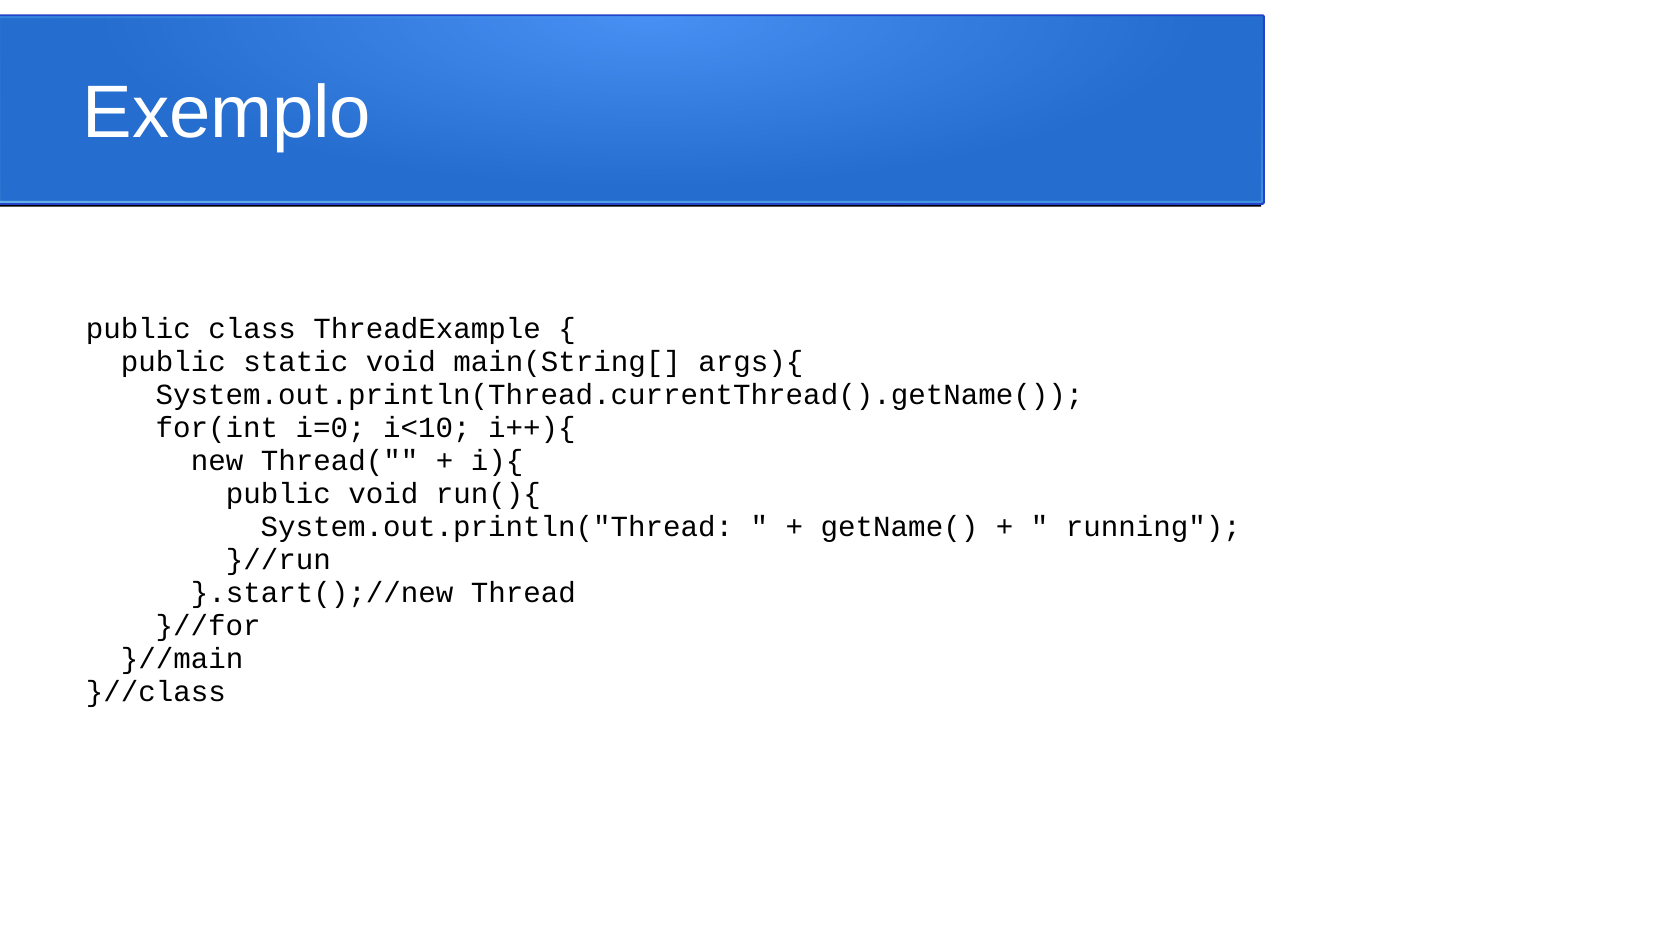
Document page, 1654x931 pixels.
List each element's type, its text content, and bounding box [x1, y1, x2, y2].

text_box public class ThreadExample { public static void main(String[] args){ System.out.println(Thread.currentThread().getName()); for(int i=0; i<10; i++){ new Thread("" + i){ public void run(){ System.out.println("Thread: " + getName() + " running"); }//run }.start();//new Thread }//for }//main }//class [70, 307, 1489, 818]
title Exemplo [82, 35, 1235, 189]
